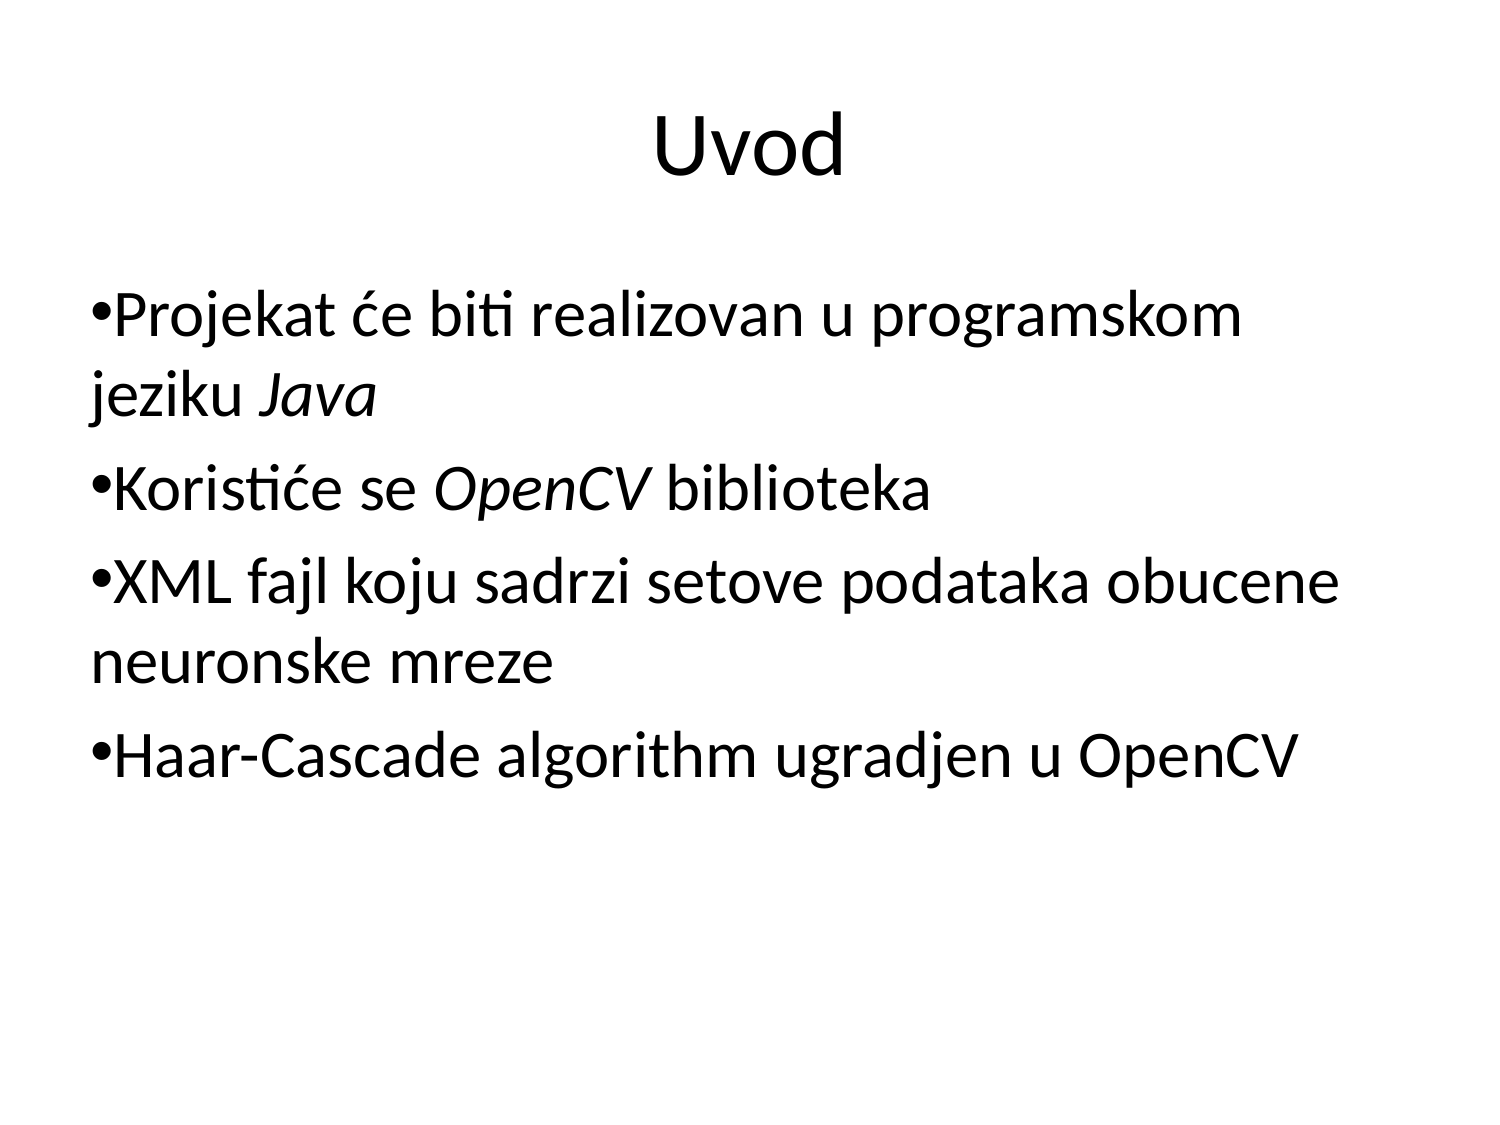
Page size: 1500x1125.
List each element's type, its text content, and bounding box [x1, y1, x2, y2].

list Projekat će biti realizovan u programskom jeziku Java Koristiće se OpenCV biblioteka XML fajl koju sadrzi setove podataka obucene neuronske mreze Haar-Cascade algorithm ugradjen u OpenCV [75, 262, 1425, 1005]
title Uvod [75, 45, 1425, 233]
